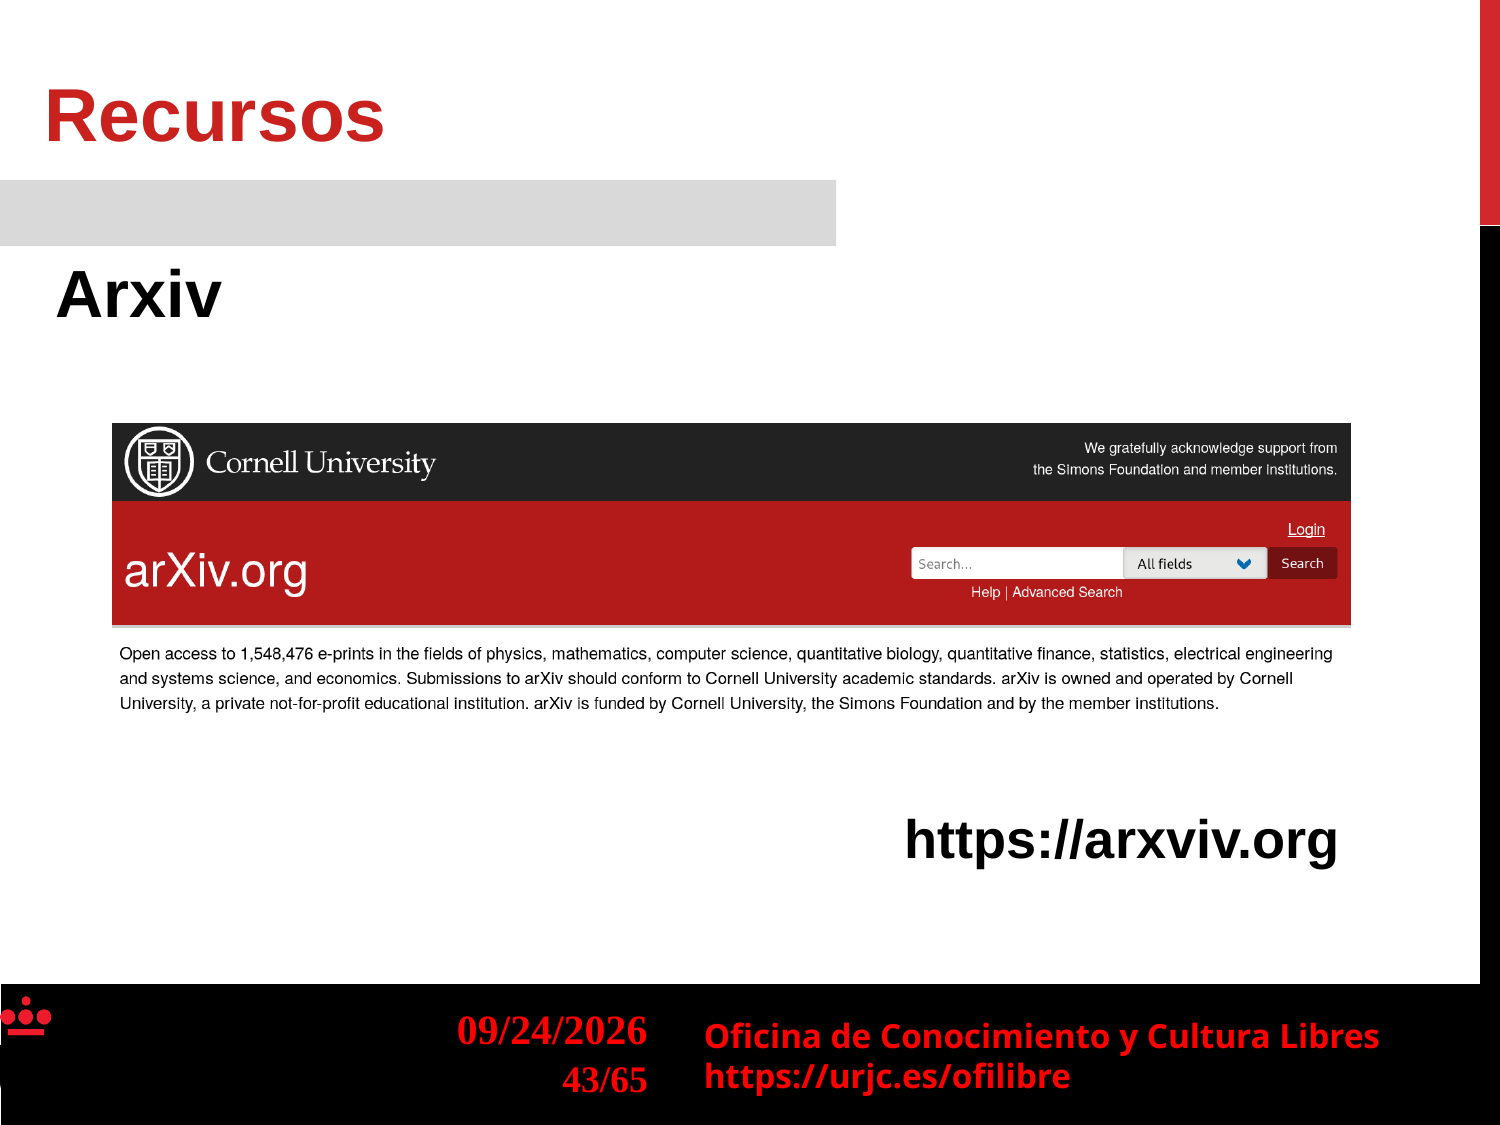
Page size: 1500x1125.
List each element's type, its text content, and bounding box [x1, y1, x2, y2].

text_box Arxiv [40, 249, 811, 340]
text_box Recursos [30, 66, 1036, 249]
text_box https://arxviv.org [889, 802, 1370, 878]
picture [112, 423, 1351, 721]
title [75, 15, 1425, 172]
